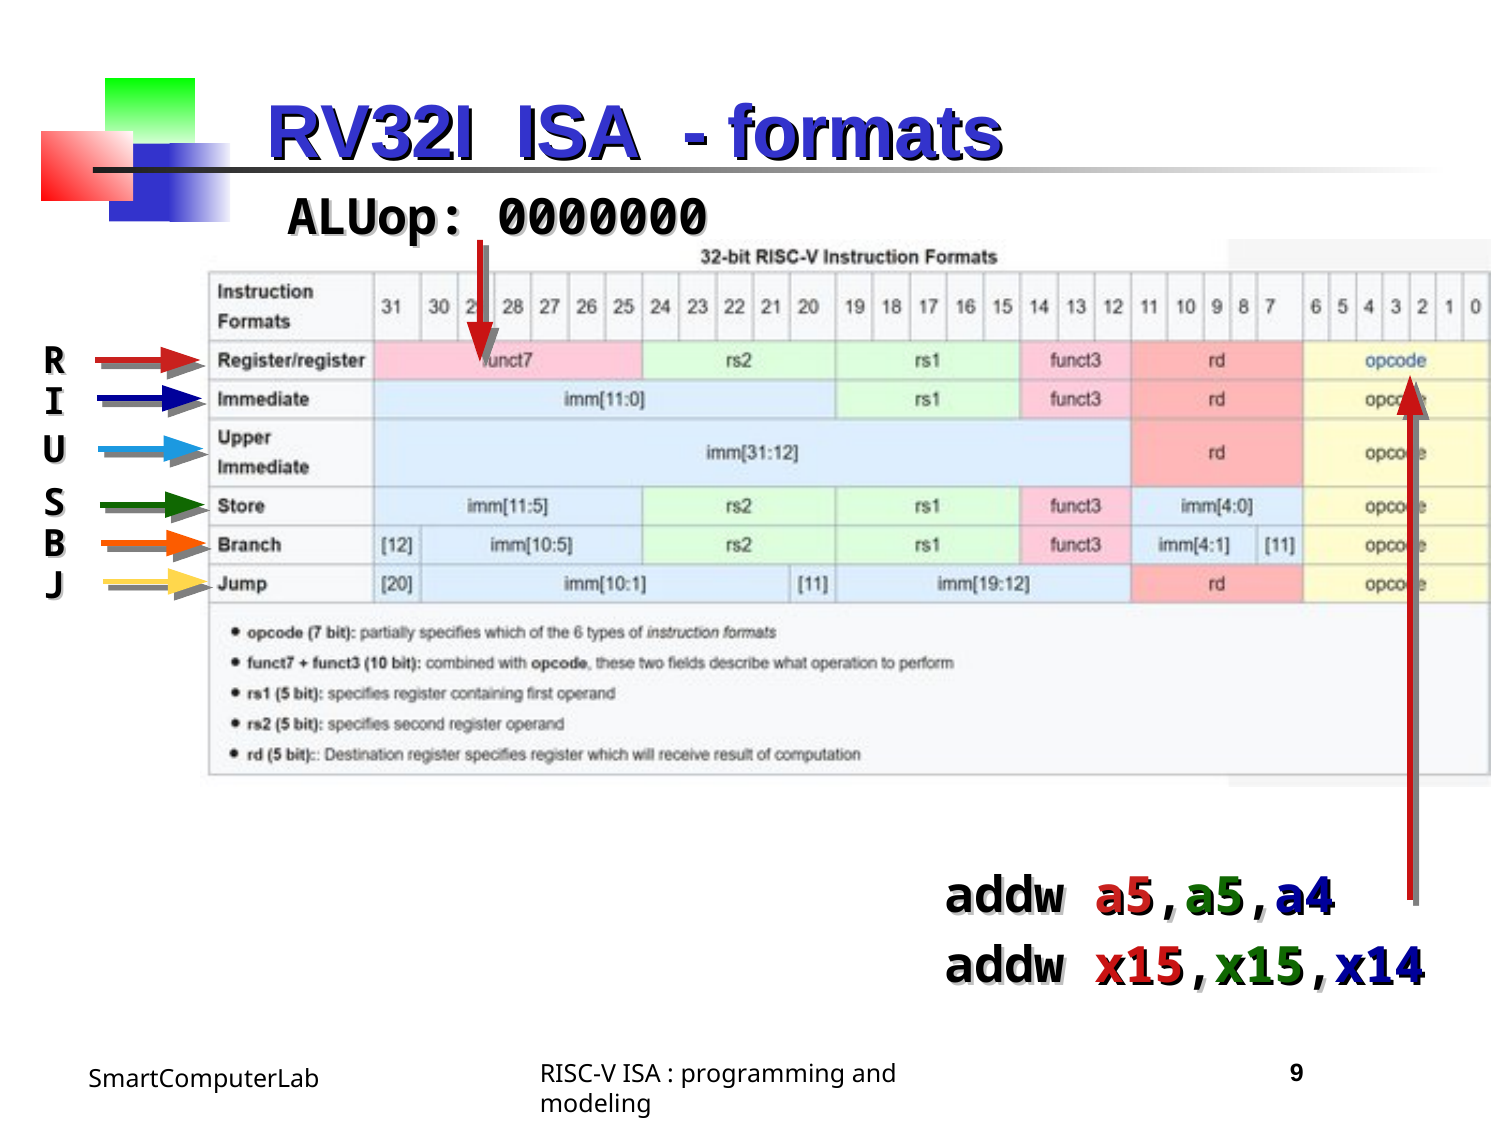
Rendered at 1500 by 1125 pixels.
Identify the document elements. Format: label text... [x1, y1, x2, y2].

text_box addw x15,x15,x14 [930, 925, 1486, 1006]
text_box U [28, 417, 108, 480]
text_box R [28, 328, 86, 369]
text_box J [28, 553, 86, 613]
text_box S [28, 470, 86, 511]
text_box B [28, 511, 86, 553]
text_box addw a5,a5,a4 [930, 855, 1396, 925]
title RV32I ISA - formats [159, 74, 1111, 180]
text_box ALUop: 0000000 [273, 176, 768, 252]
text_box I [28, 369, 86, 417]
picture [200, 239, 1491, 787]
